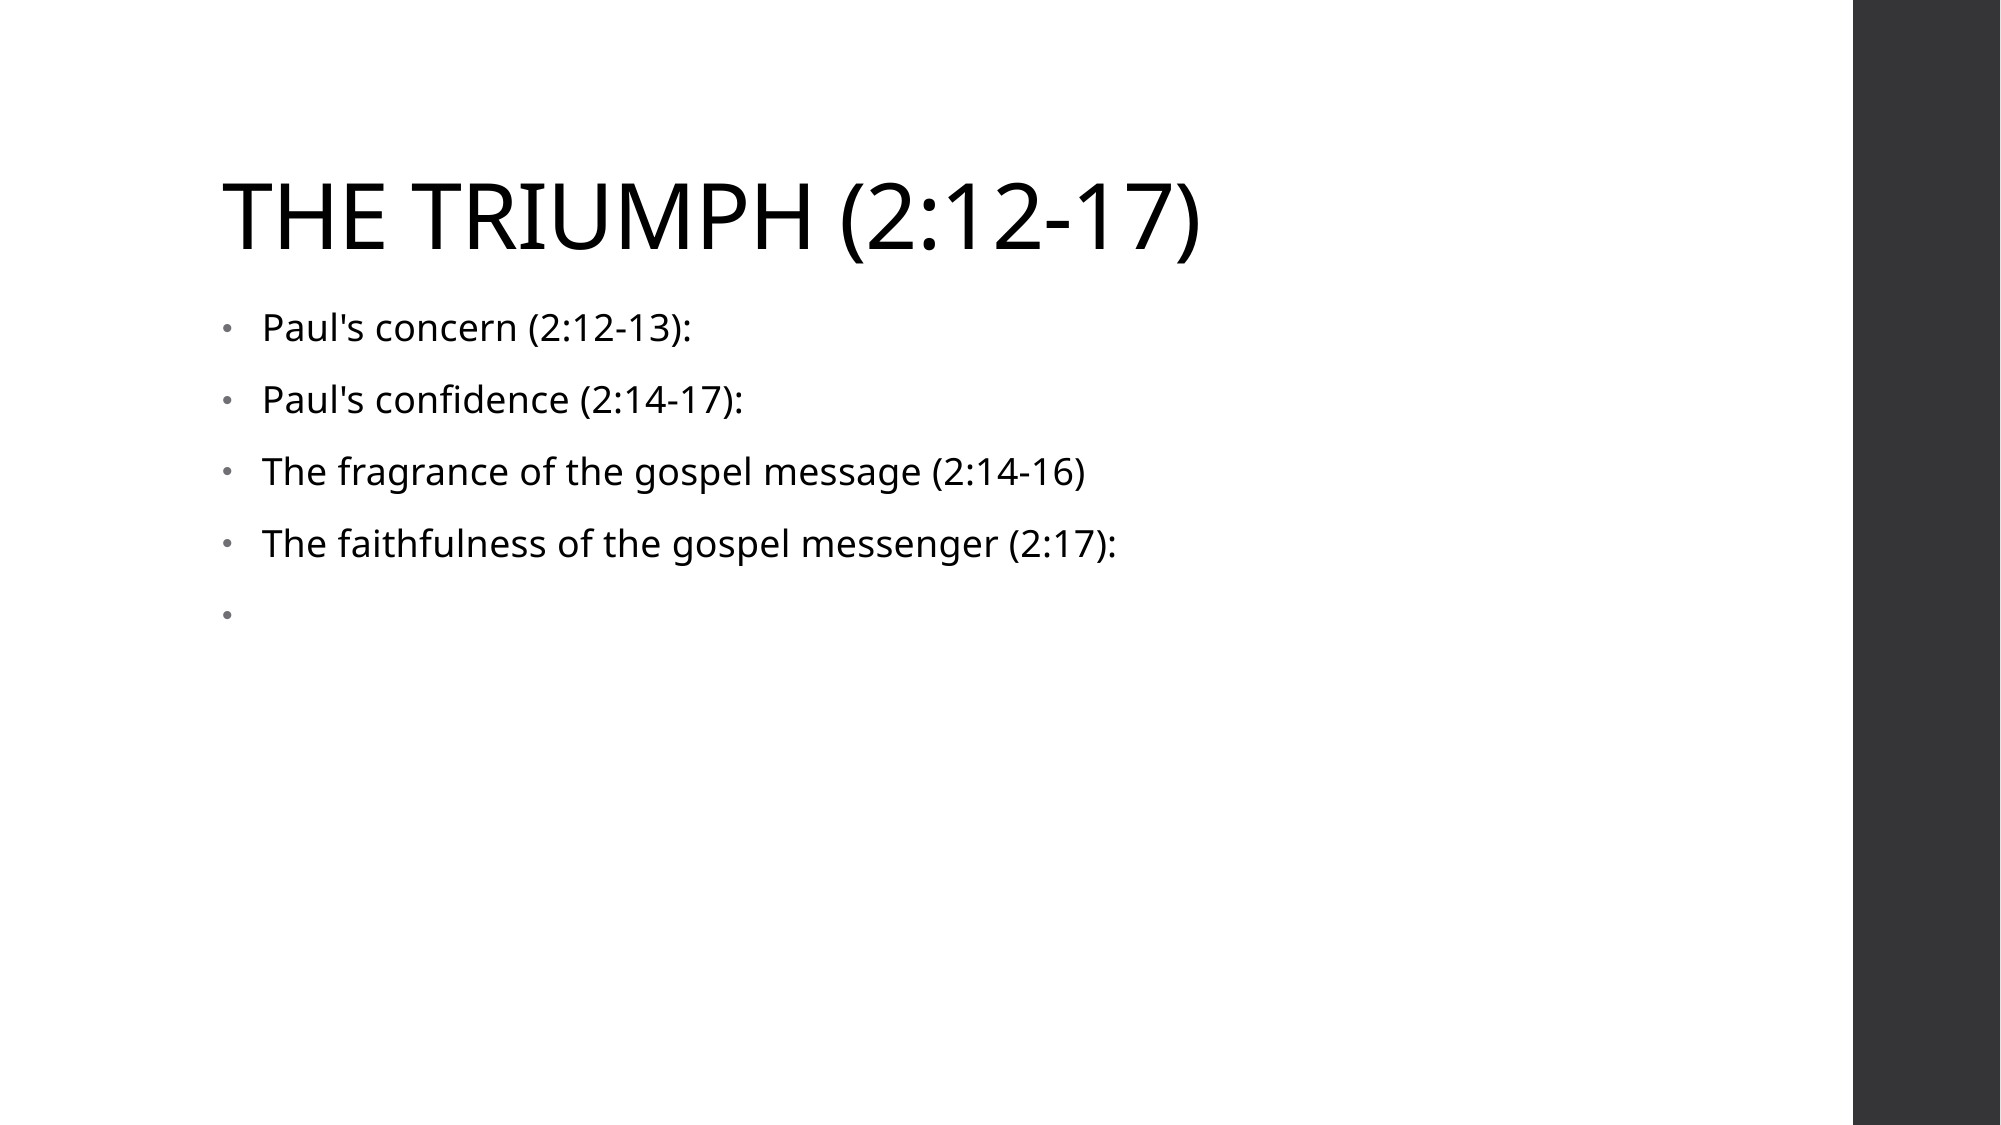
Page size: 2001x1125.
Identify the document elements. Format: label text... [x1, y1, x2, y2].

title THE TRIUMPH (2:12-17) [206, 60, 1797, 278]
list Paul's concern (2:12-13): Paul's confidence (2:14-17): The fragrance of the gospel message (2:14-16) The faithfulness of the gospel messenger (2:17): [206, 299, 1617, 1014]
